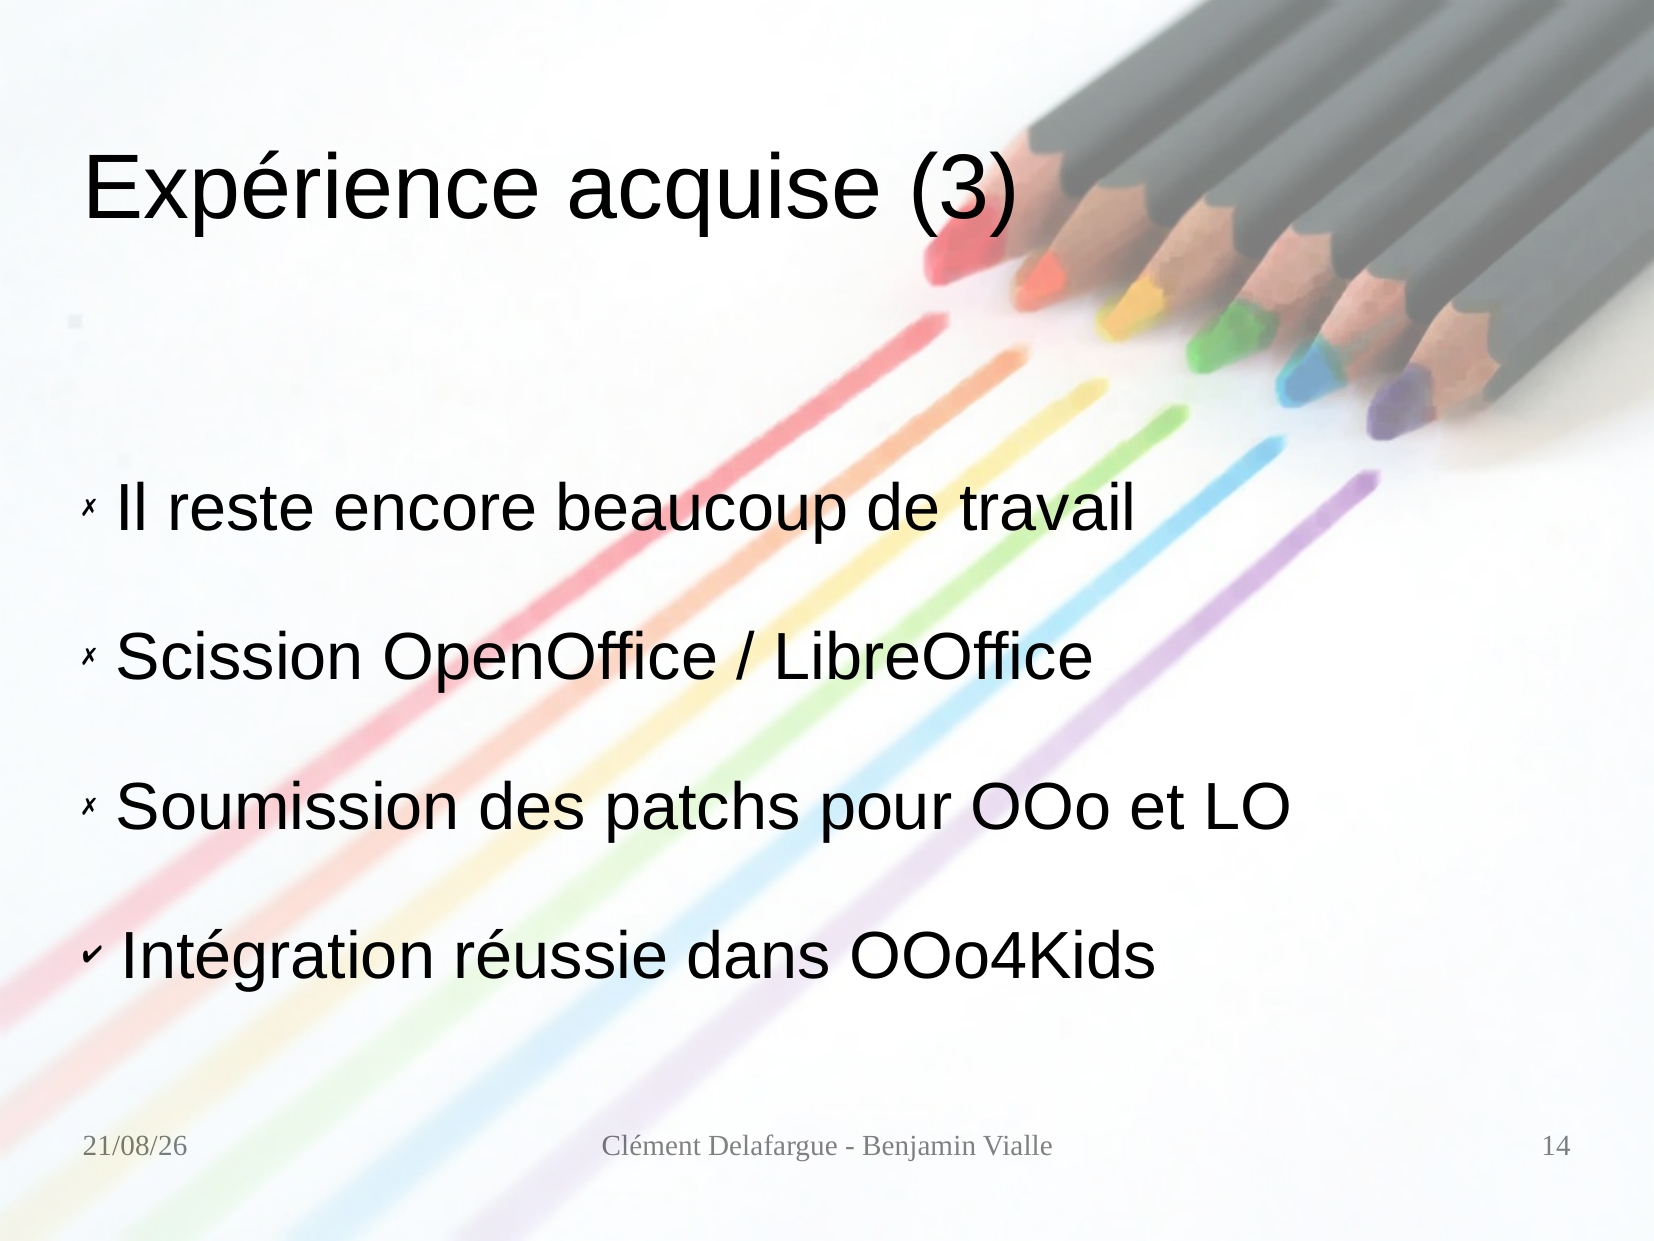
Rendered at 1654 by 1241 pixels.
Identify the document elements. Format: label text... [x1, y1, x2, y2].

picture [1003, 1142, 1010, 1155]
picture [622, 1135, 629, 1155]
picture [895, 1141, 908, 1155]
picture [643, 1141, 664, 1155]
picture [159, 1136, 171, 1155]
picture [112, 1136, 120, 1155]
picture [882, 1141, 893, 1155]
picture [730, 1141, 741, 1155]
picture [774, 1141, 786, 1155]
picture [825, 1141, 836, 1155]
picture [954, 1142, 961, 1155]
picture [908, 1142, 914, 1161]
picture [751, 1141, 763, 1155]
picture [982, 1136, 1003, 1155]
picture [83, 1136, 95, 1155]
picture [666, 1141, 677, 1155]
picture [709, 1136, 728, 1155]
picture [1024, 1135, 1031, 1155]
picture [136, 1136, 148, 1155]
picture [743, 1135, 750, 1155]
picture [121, 1136, 133, 1155]
picture [796, 1140, 809, 1161]
picture [1032, 1135, 1039, 1155]
picture [149, 1136, 157, 1155]
picture [918, 1141, 930, 1155]
picture [863, 1136, 880, 1155]
picture [1557, 1136, 1570, 1155]
picture [1011, 1141, 1023, 1155]
picture [1544, 1136, 1554, 1155]
picture [764, 1134, 773, 1155]
picture [100, 1136, 110, 1155]
picture [1040, 1141, 1051, 1155]
picture [630, 1141, 641, 1155]
picture [962, 1141, 975, 1155]
subtitle Il reste encore beaucoup de travail Scission OpenOffice / LibreOffice Soumission des patchs pour OOo et LO Intégration réussie dans OOo4Kids [82, 361, 1571, 1102]
picture [173, 1136, 186, 1155]
picture [679, 1141, 692, 1155]
picture [602, 1136, 619, 1155]
picture [931, 1141, 952, 1155]
picture [811, 1142, 824, 1155]
picture [787, 1141, 795, 1155]
title Expérience acquise (3) [82, 56, 1093, 318]
picture [692, 1139, 700, 1155]
